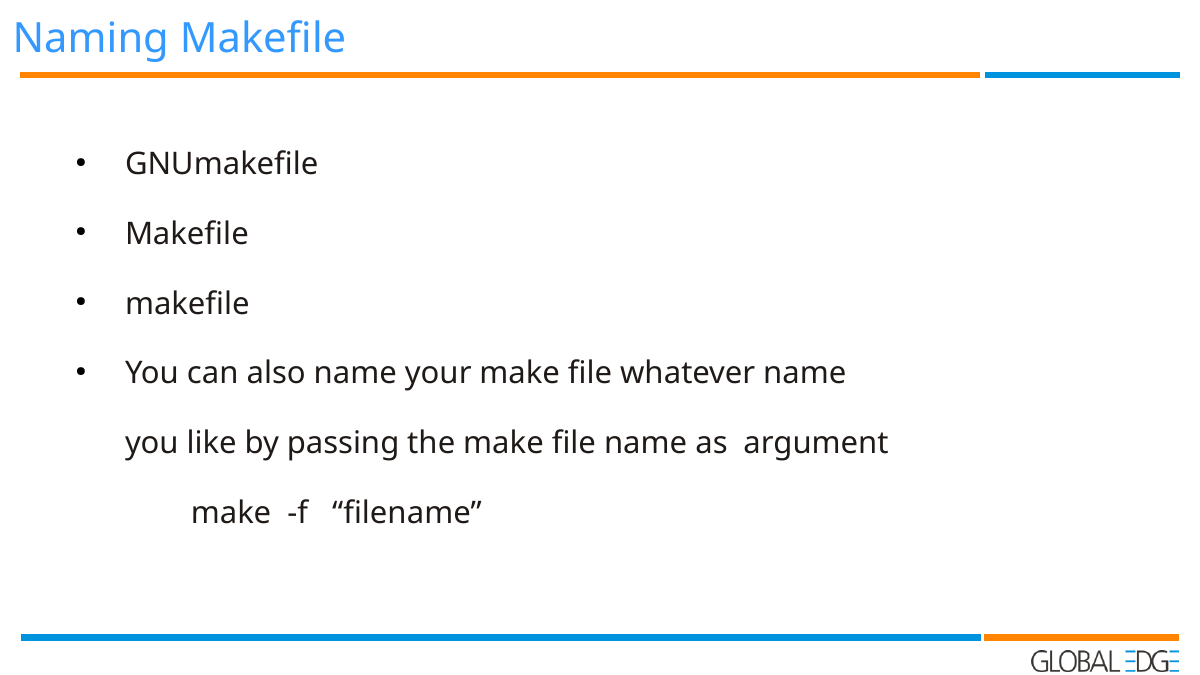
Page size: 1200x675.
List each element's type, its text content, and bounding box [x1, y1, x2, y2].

picture [1031, 650, 1179, 672]
list GNUmakefile Makefile makefile You can also name your make file whatever name you like by passing the make file name as argument make -f “filename” [59, 141, 1139, 534]
title Naming Makefile [12, 9, 1088, 63]
